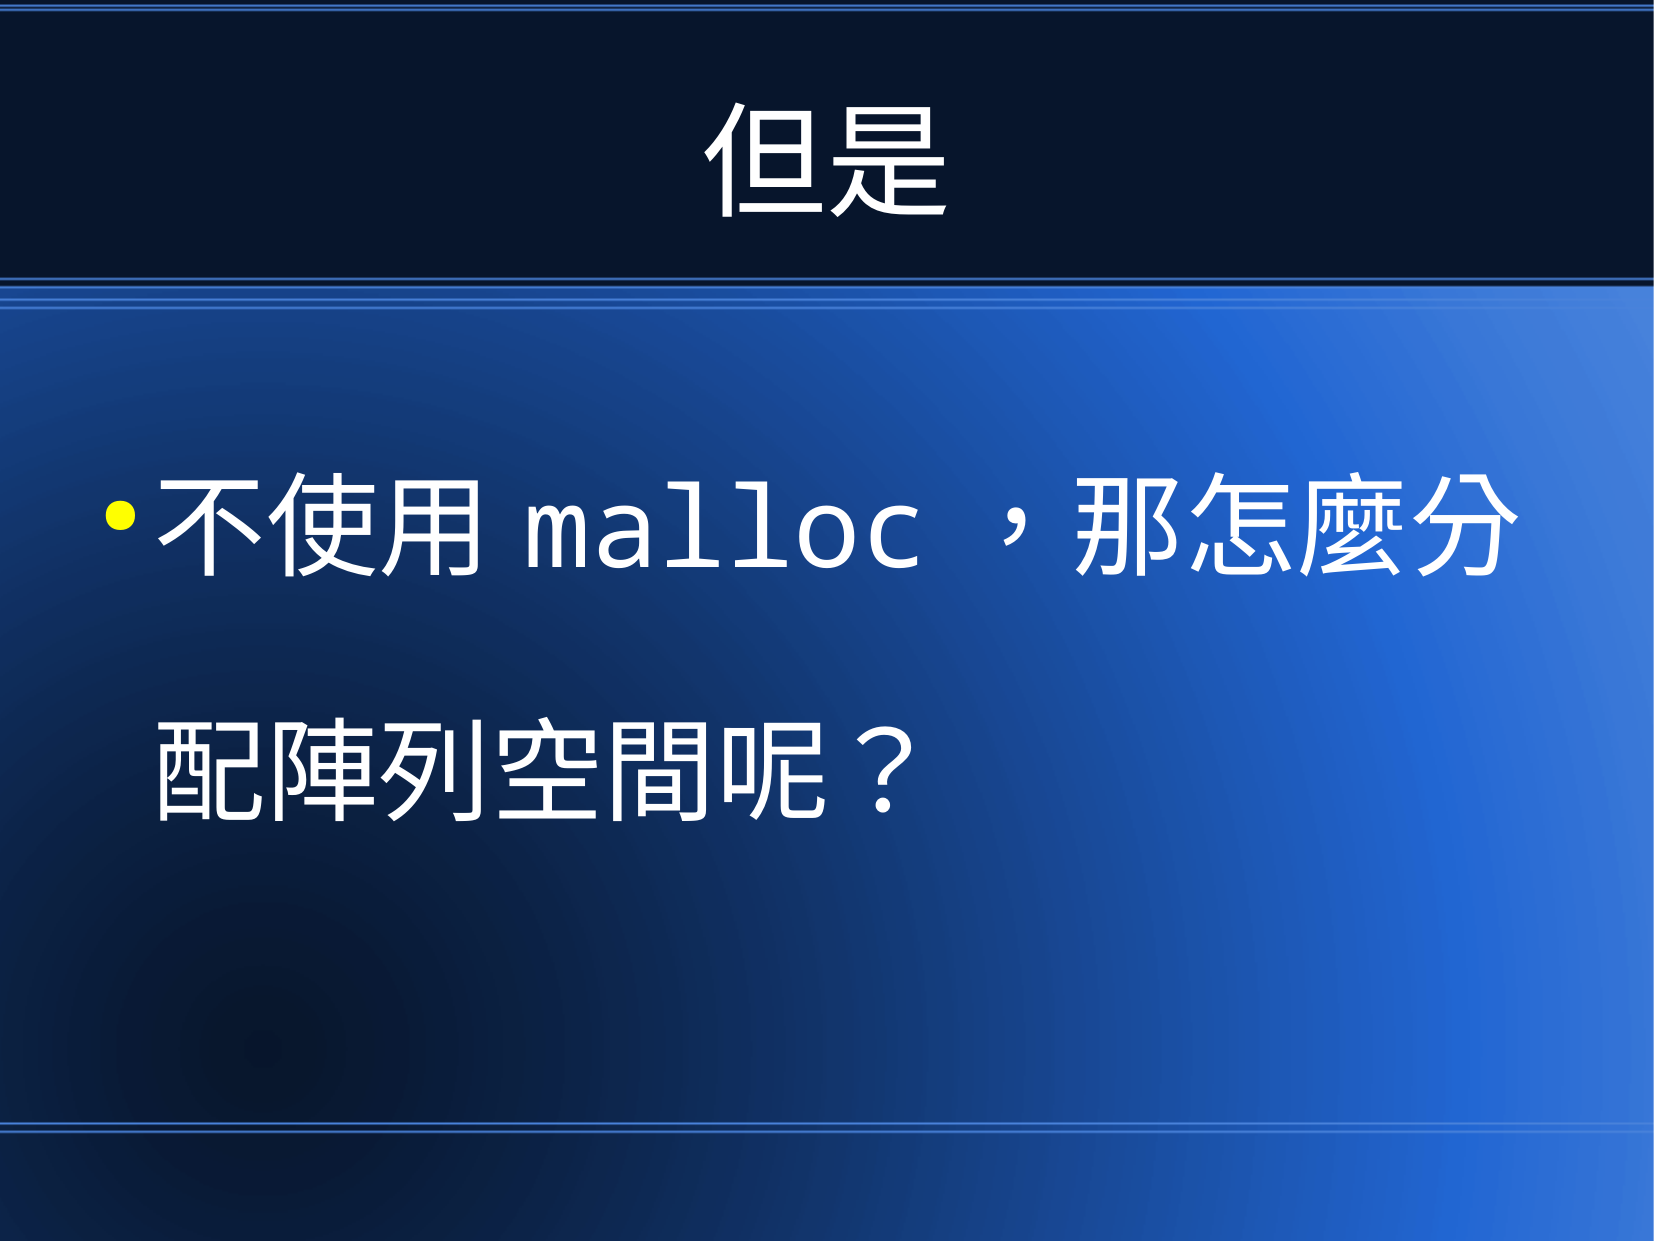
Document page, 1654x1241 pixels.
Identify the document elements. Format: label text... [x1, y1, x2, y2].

list 不使用malloc，那怎麼分配陣列空間呢？ [82, 355, 1571, 1241]
title 但是 [82, 49, 1571, 257]
picture [0, 0, 1654, 1241]
